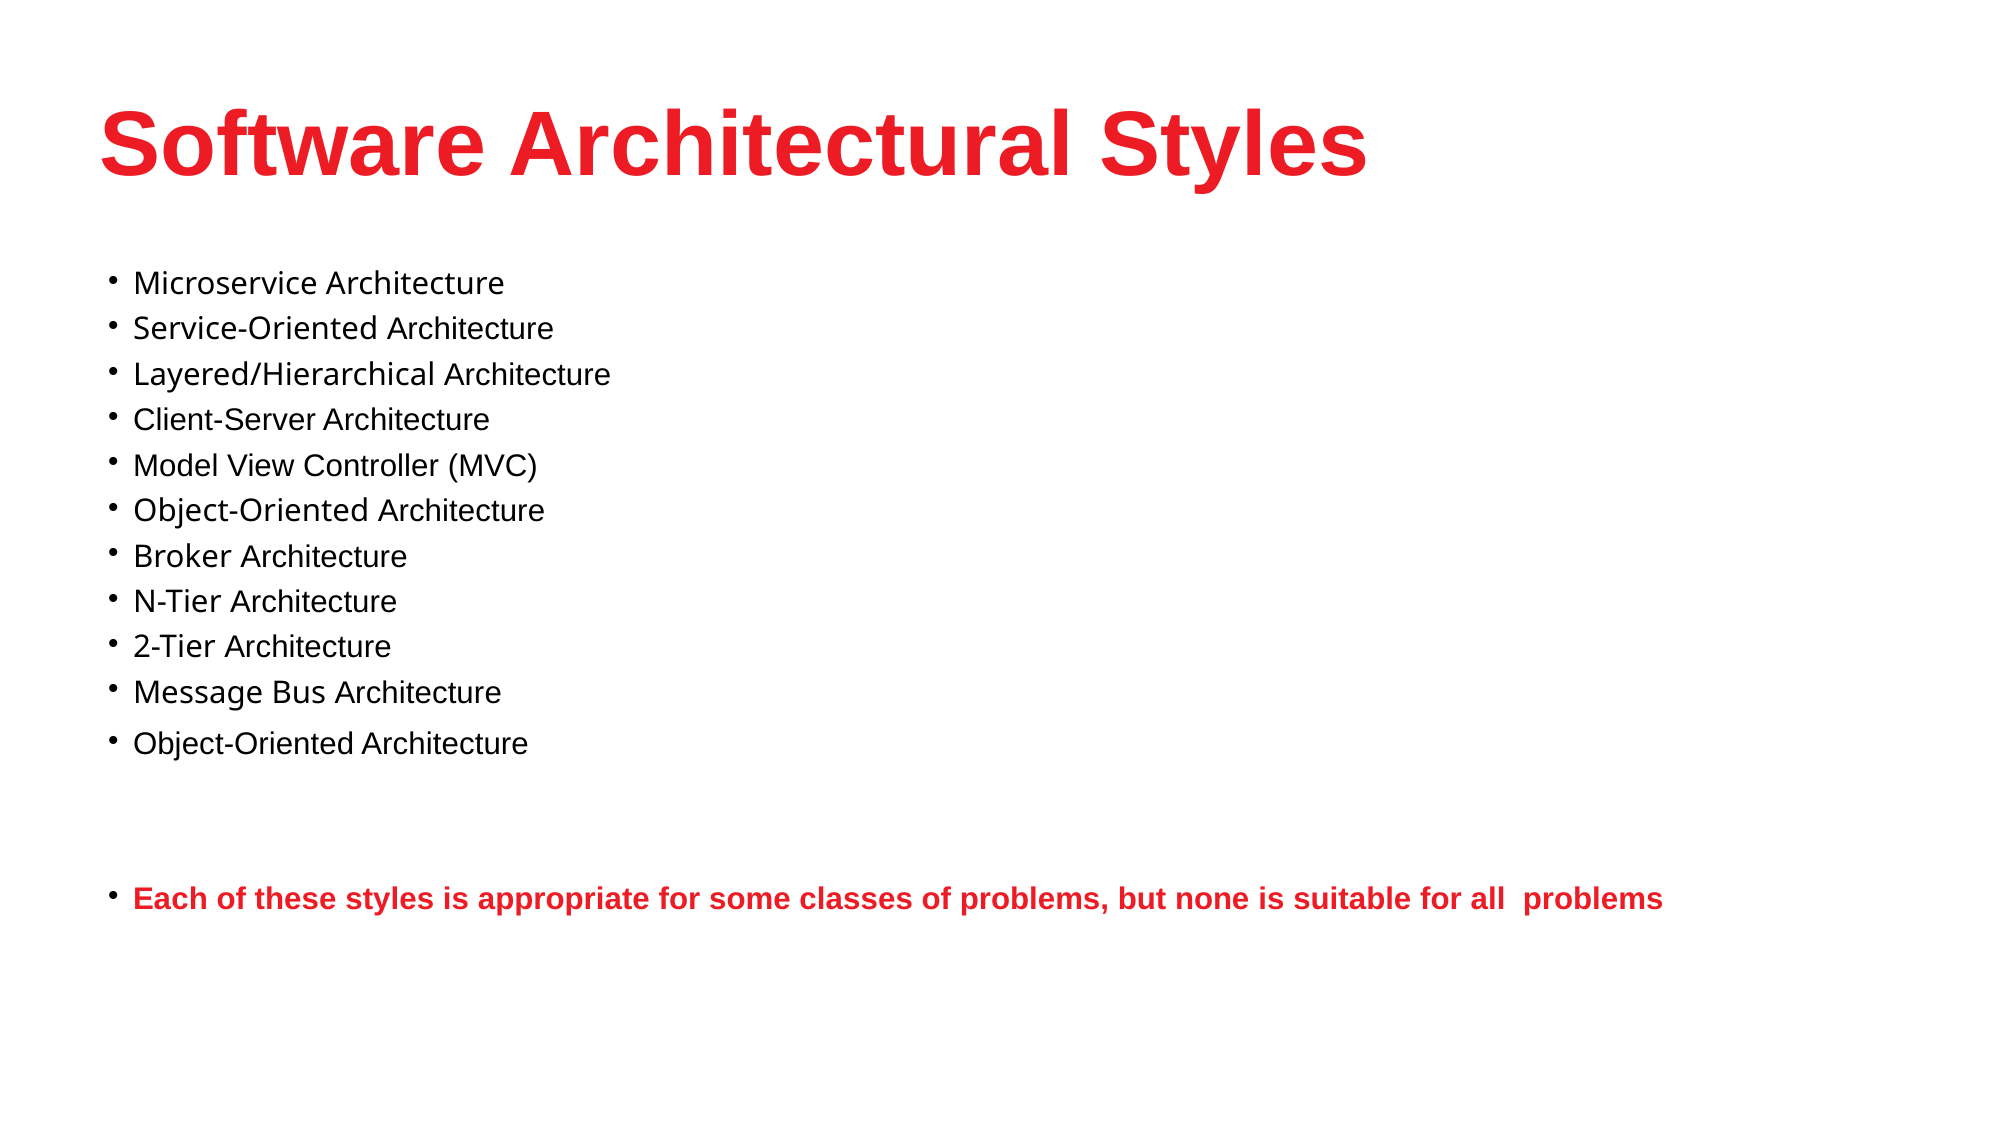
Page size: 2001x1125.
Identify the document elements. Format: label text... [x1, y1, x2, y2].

list Microservice Architecture Service-Oriented Architecture Layered/Hierarchical Architecture Client-Server Architecture Model View Controller (MVC) Object-Oriented Architecture Broker Architecture N-Tier Architecture 2-Tier Architecture Message Bus Architecture Object-Oriented Architecture Each of these styles is appropriate for some classes of problems, but none is suitable for all problems [99, 263, 1900, 916]
title Software Architectural Styles [99, 44, 1900, 233]
